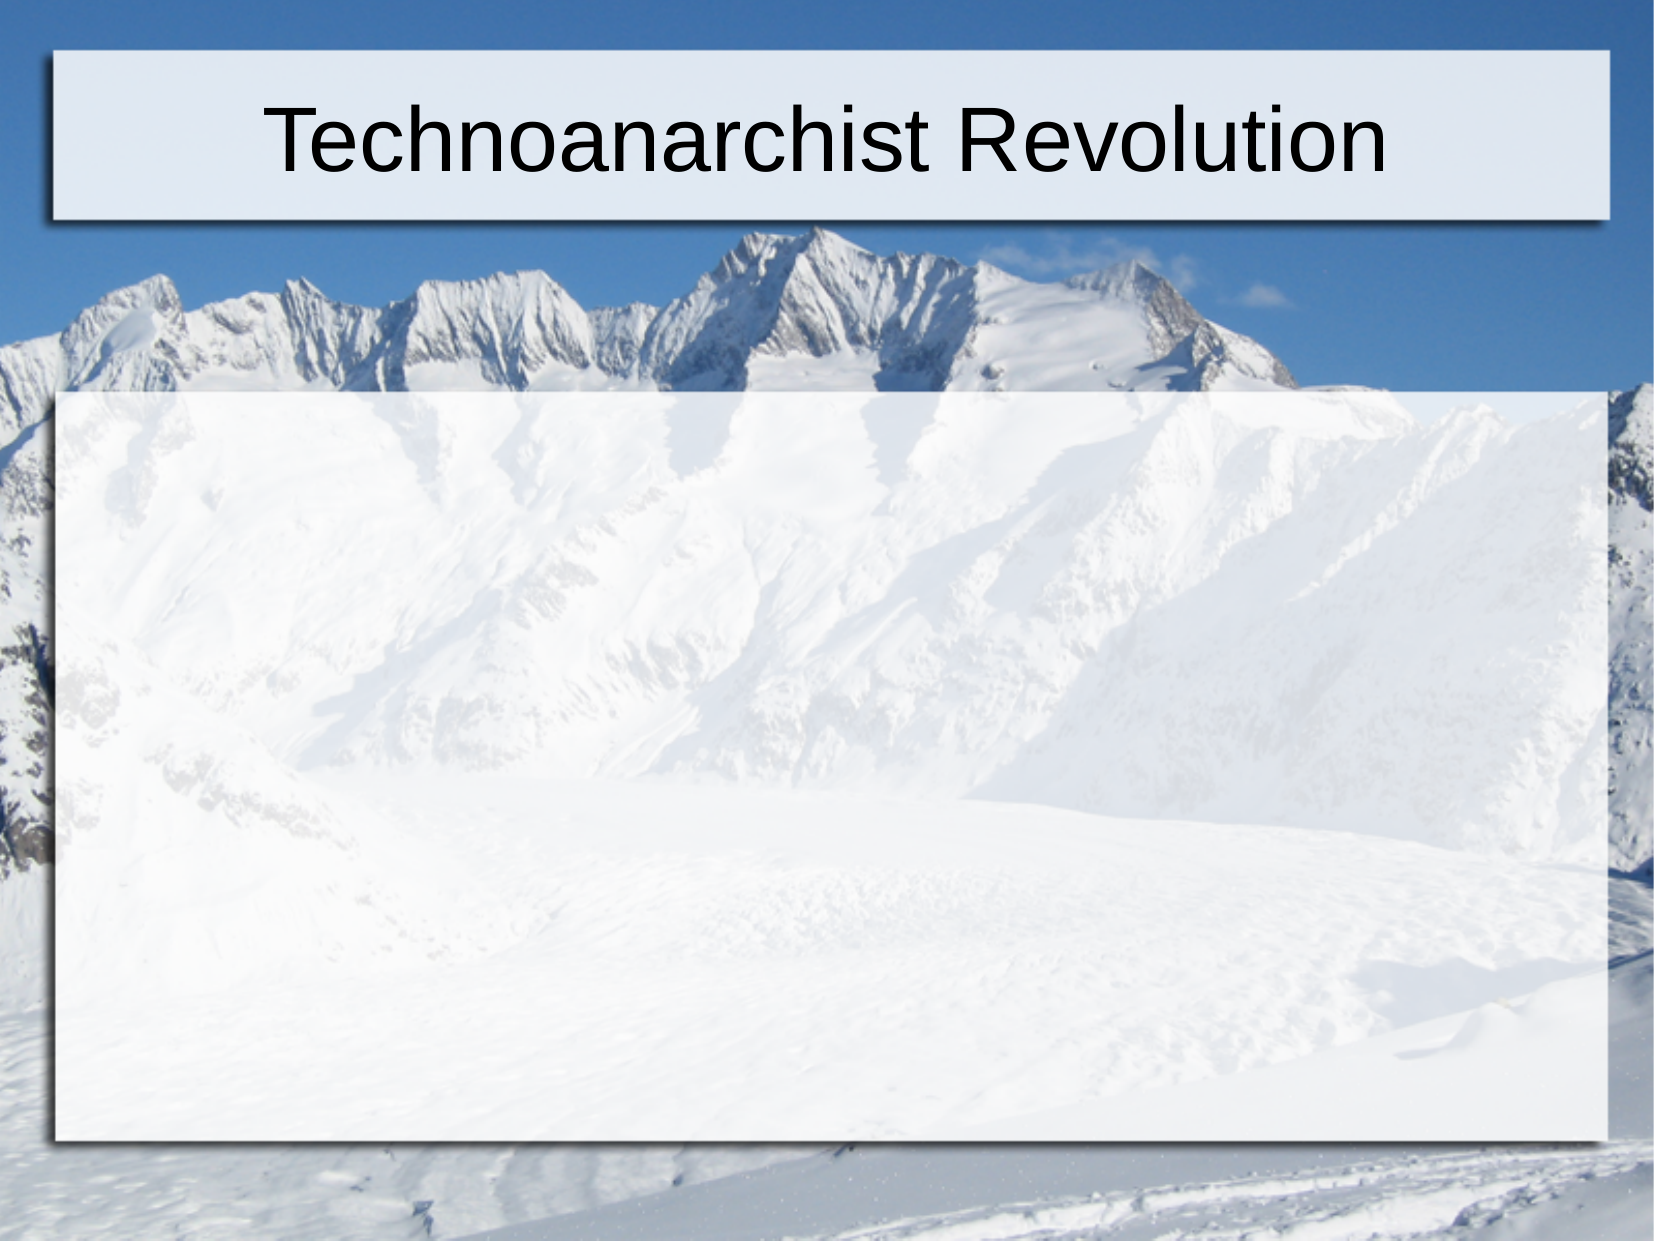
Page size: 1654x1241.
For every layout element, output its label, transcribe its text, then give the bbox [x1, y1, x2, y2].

subtitle [88, 413, 1571, 1232]
title Technoanarchist Revolution [59, 61, 1595, 219]
picture [0, 0, 1654, 1241]
